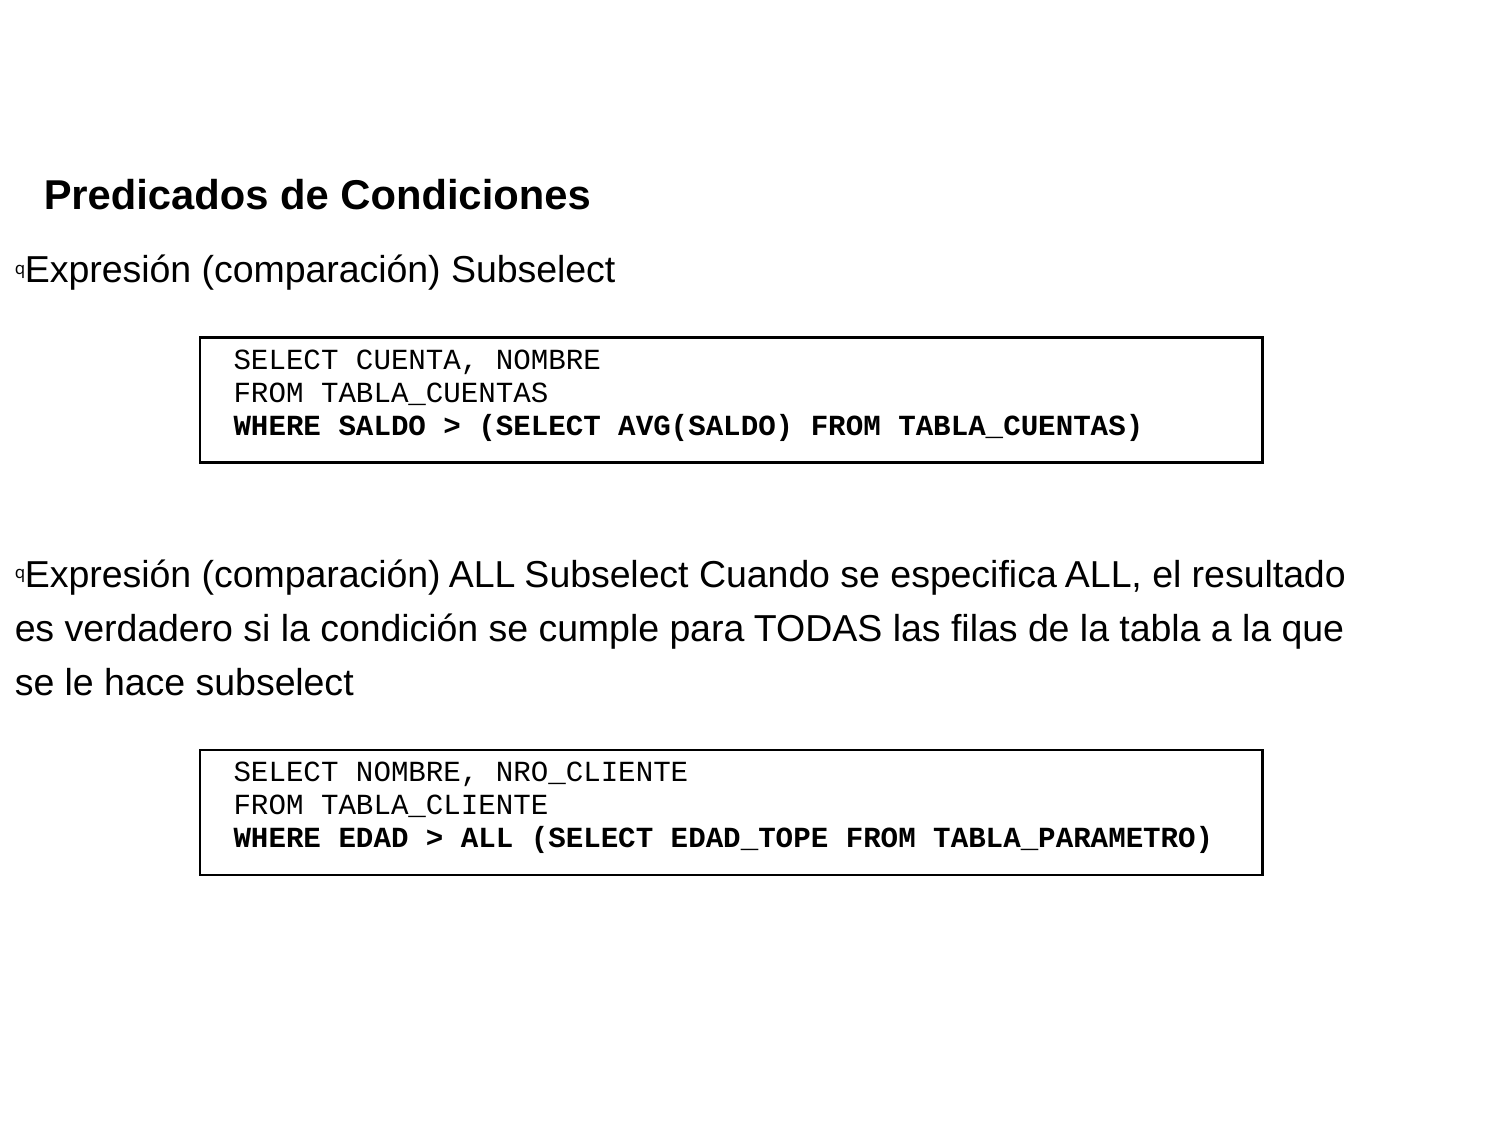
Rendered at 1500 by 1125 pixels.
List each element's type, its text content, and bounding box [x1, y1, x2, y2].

list Predicados de Condiciones Expresión (comparación) Subselect Expresión (comparación) ALL Subselect Cuando se especifica ALL, el resultado es verdadero si la condición se cumple para TODAS las filas de la tabla a la que se le hace subselect [0, 149, 1401, 938]
text_box SELECT NOMBRE, NRO_CLIENTE FROM TABLA_CLIENTE WHERE EDAD > ALL (SELECT EDAD_TOPE FROM TABLA_PARAMETRO) [199, 750, 1263, 876]
text_box SELECT CUENTA, NOMBRE FROM TABLA_CUENTAS WHERE SALDO > (SELECT AVG(SALDO) FROM TABLA_CUENTAS) [199, 337, 1263, 463]
